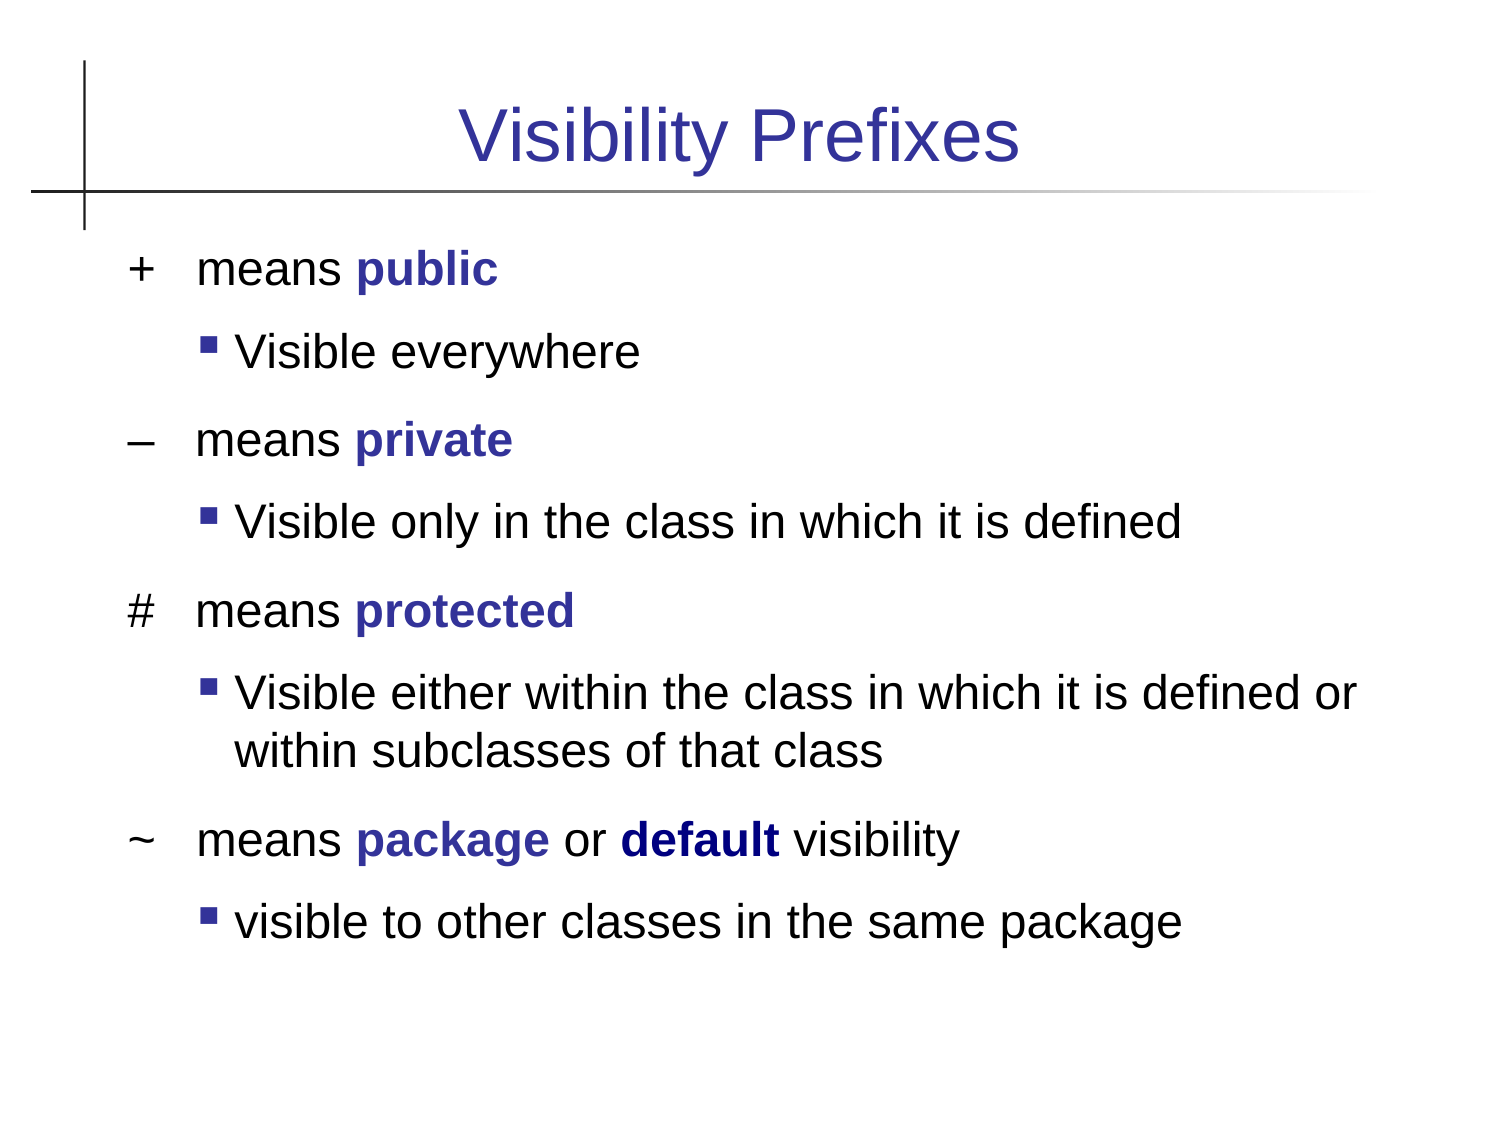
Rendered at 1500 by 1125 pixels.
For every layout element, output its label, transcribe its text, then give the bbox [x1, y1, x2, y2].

title Visibility Prefixes [100, 42, 1400, 185]
list + means public Visible everywhere – means private Visible only in the class in which it is defined # means protected Visible either within the class in which it is defined or within subclasses of that class ~ means package or default visibility visible to other classes in the same package [110, 229, 1411, 962]
